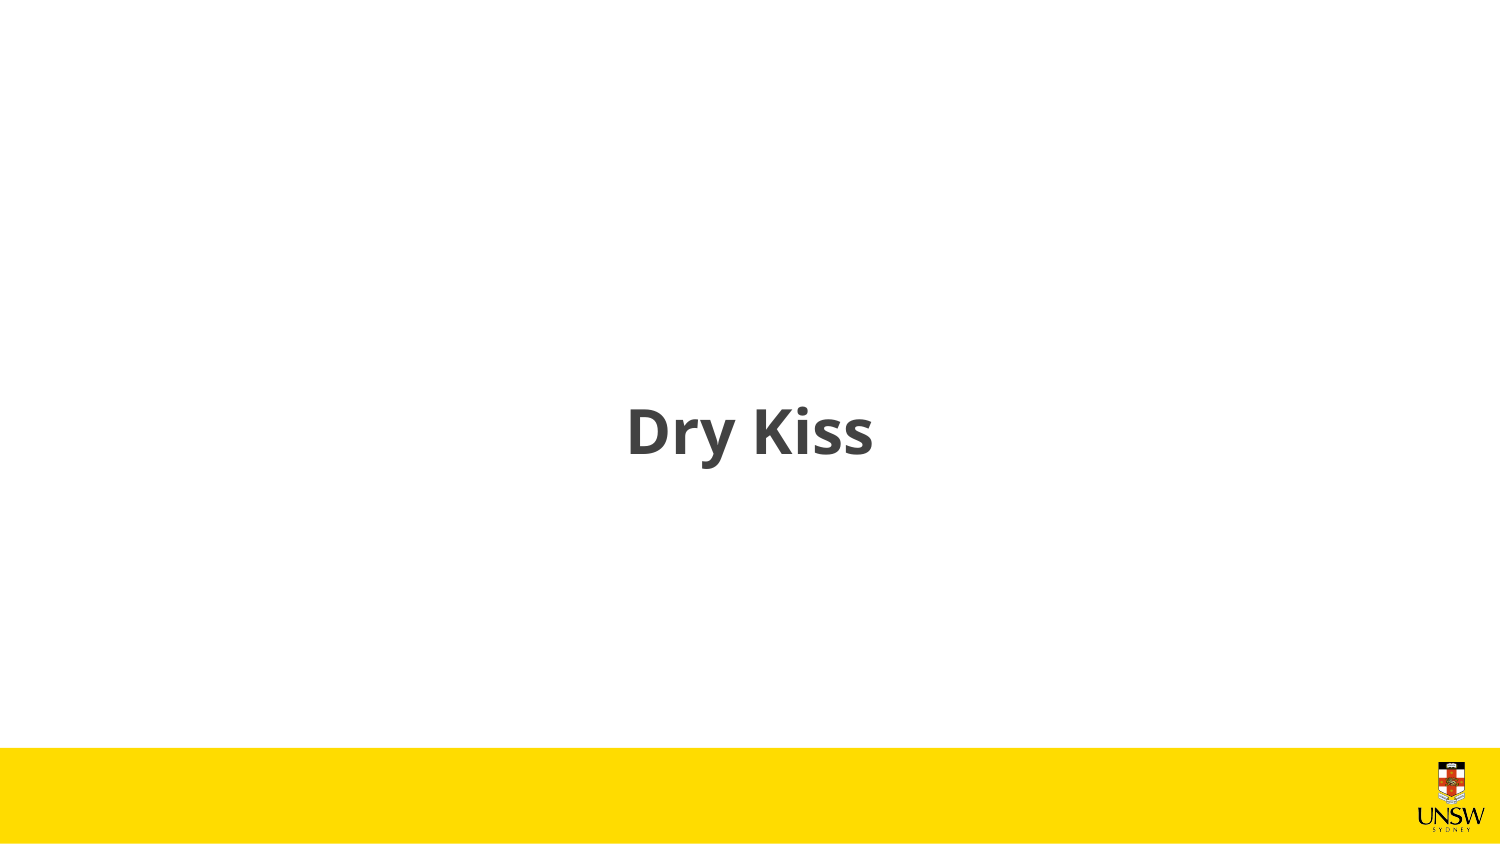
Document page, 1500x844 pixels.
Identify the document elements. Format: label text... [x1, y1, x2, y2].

text_box Dry Kiss [51, 361, 1449, 482]
picture [1418, 762, 1485, 832]
